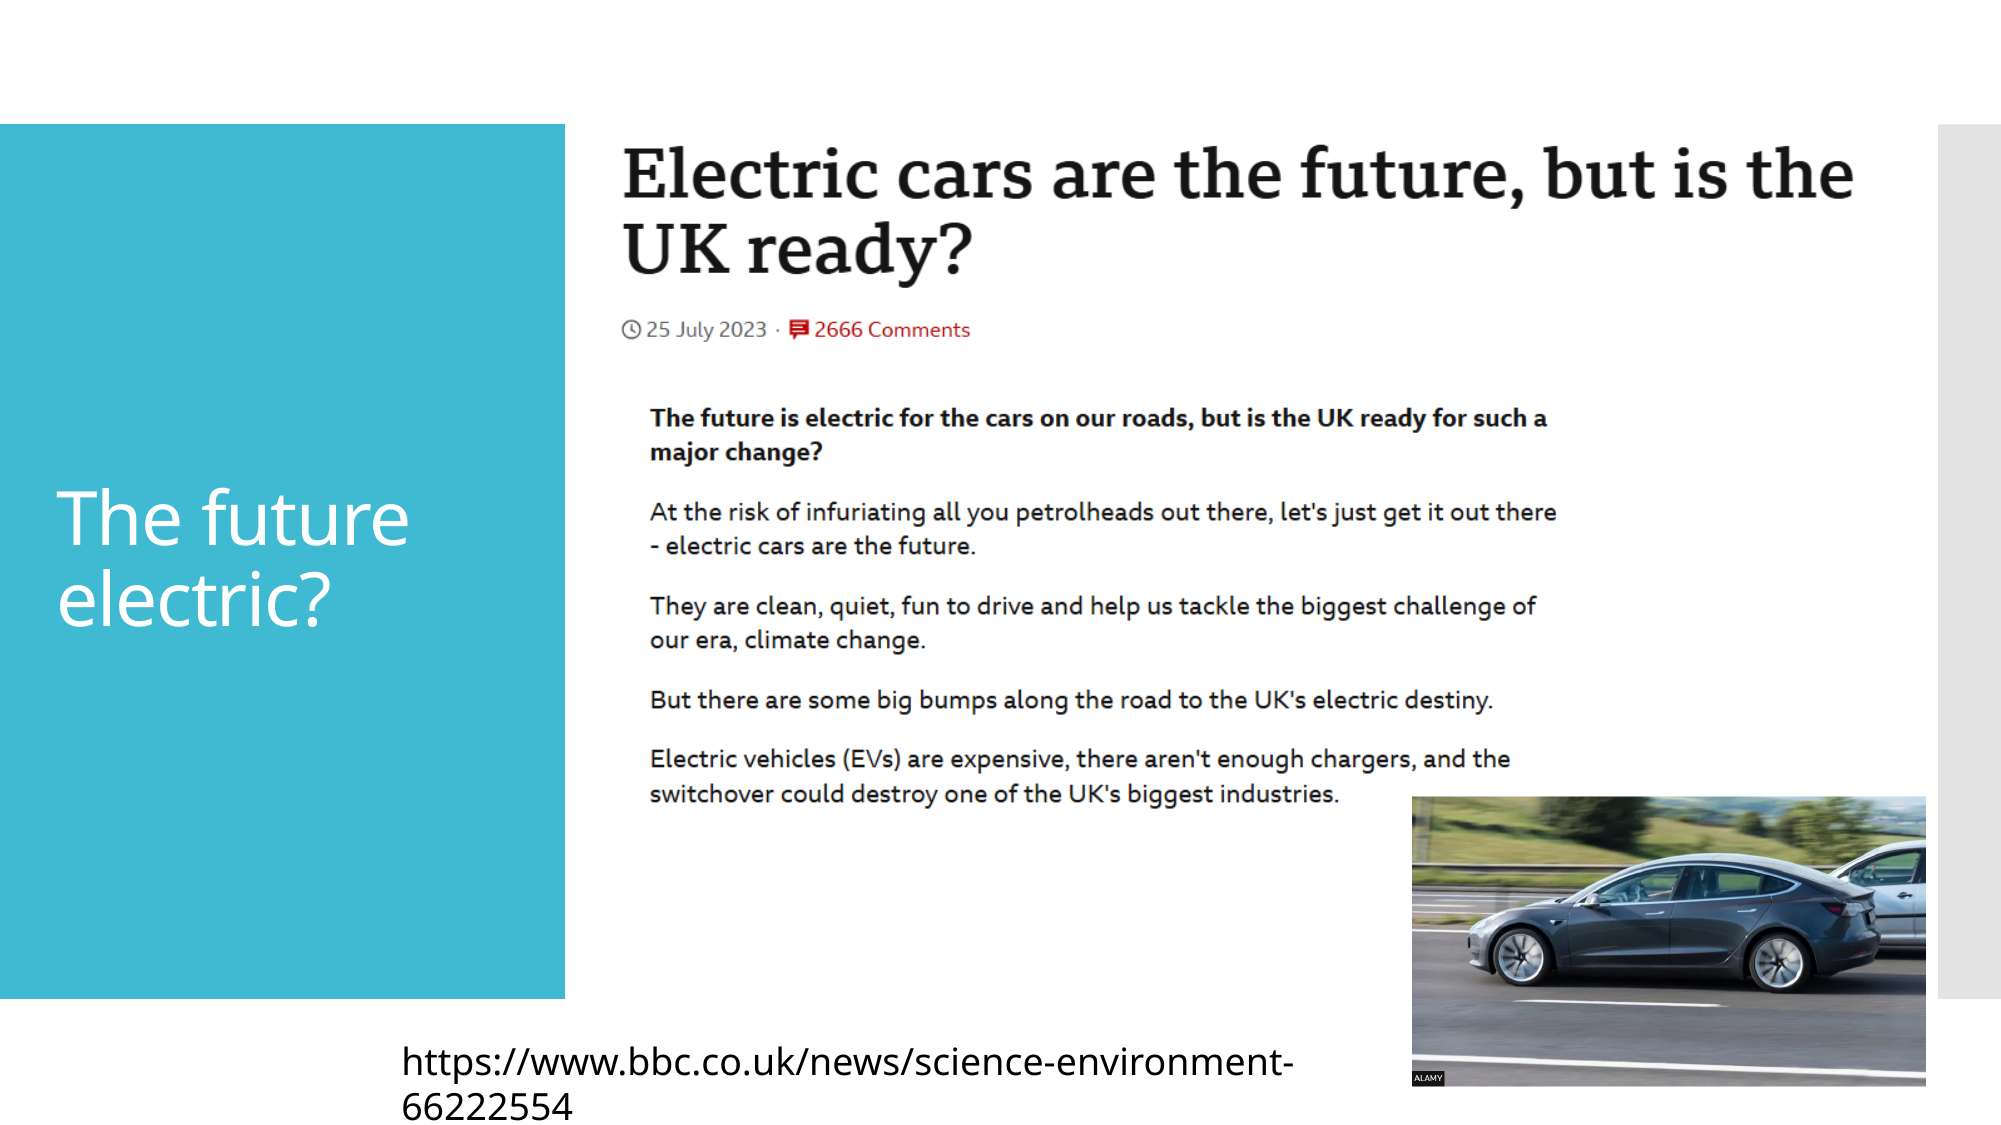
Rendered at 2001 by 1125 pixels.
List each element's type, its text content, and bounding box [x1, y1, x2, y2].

picture [638, 379, 1933, 1092]
text_box https://www.bbc.co.uk/news/science-environment-66222554 [386, 1030, 1388, 1092]
title The future electric? [41, 184, 526, 940]
picture [609, 111, 1854, 352]
